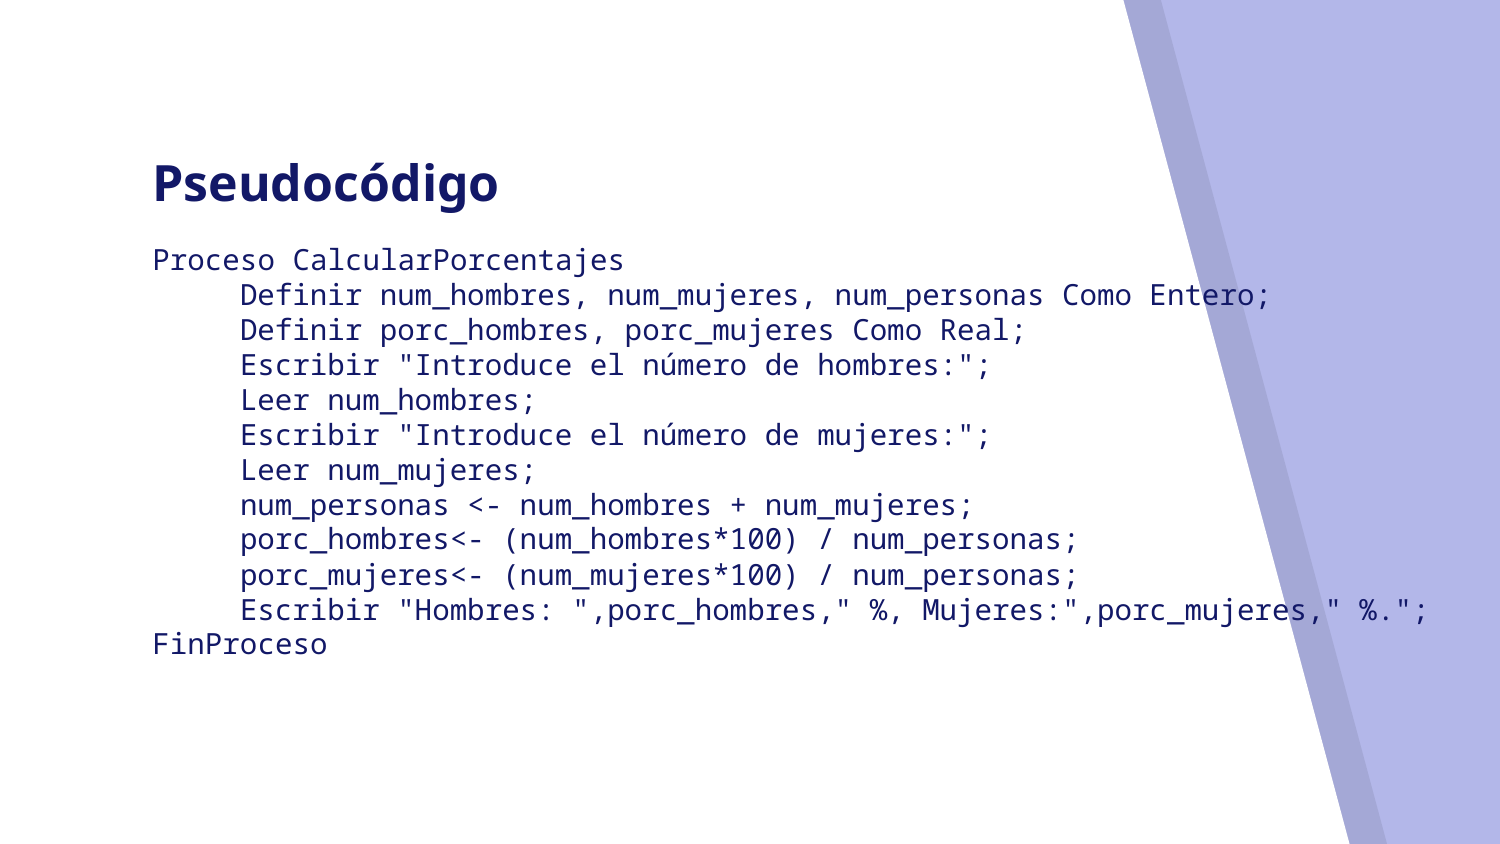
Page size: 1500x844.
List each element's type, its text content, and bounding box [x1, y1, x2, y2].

list Proceso CalcularPorcentajes Definir num_hombres, num_mujeres, num_personas Como Entero; Definir porc_hombres, porc_mujeres Como Real; Escribir "Introduce el número de hombres:"; Leer num_hombres; Escribir "Introduce el número de mujeres:"; Leer num_mujeres; num_personas <- num_hombres + num_mujeres; porc_hombres<- (num_hombres*100) / num_personas; porc_mujeres<- (num_mujeres*100) / num_personas; Escribir "Hombres: ",porc_hombres," %, Mujeres:",porc_mujeres," %."; FinProceso [137, 226, 1484, 597]
title Pseudocódigo [137, 146, 1011, 226]
